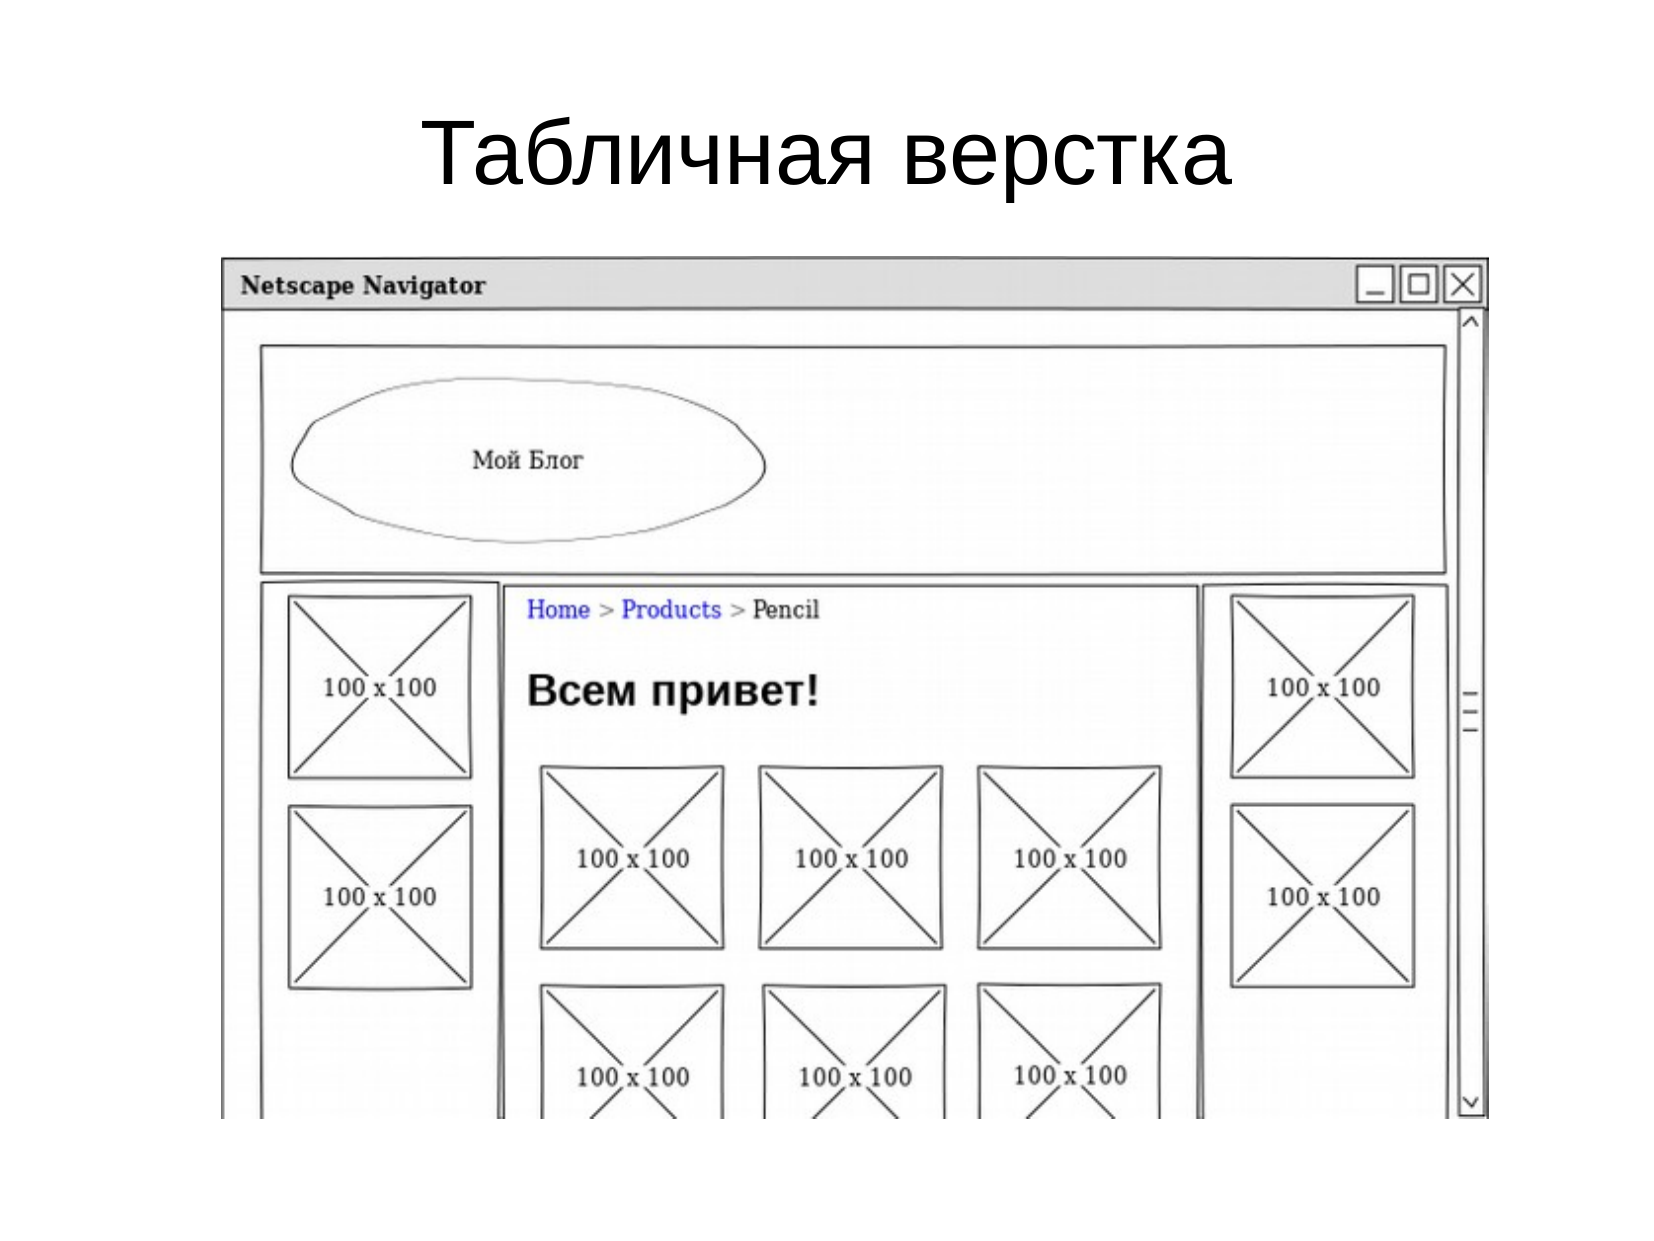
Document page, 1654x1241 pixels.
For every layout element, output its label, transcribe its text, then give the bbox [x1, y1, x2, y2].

picture [221, 256, 1489, 1119]
title Табличная верстка [82, 49, 1571, 257]
